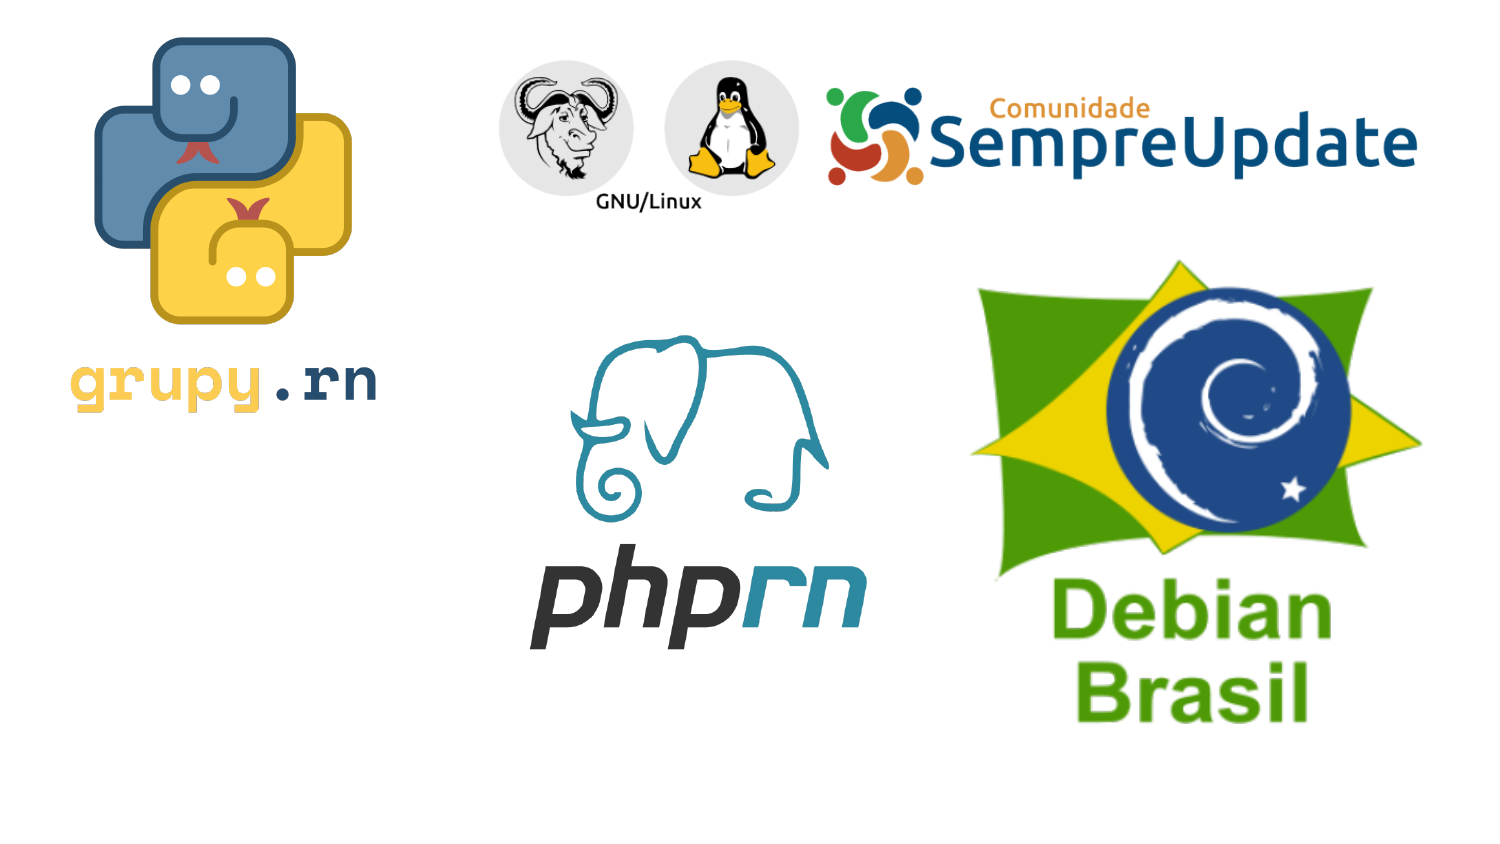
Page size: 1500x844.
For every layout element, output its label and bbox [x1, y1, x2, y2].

picture [24, 24, 1495, 734]
